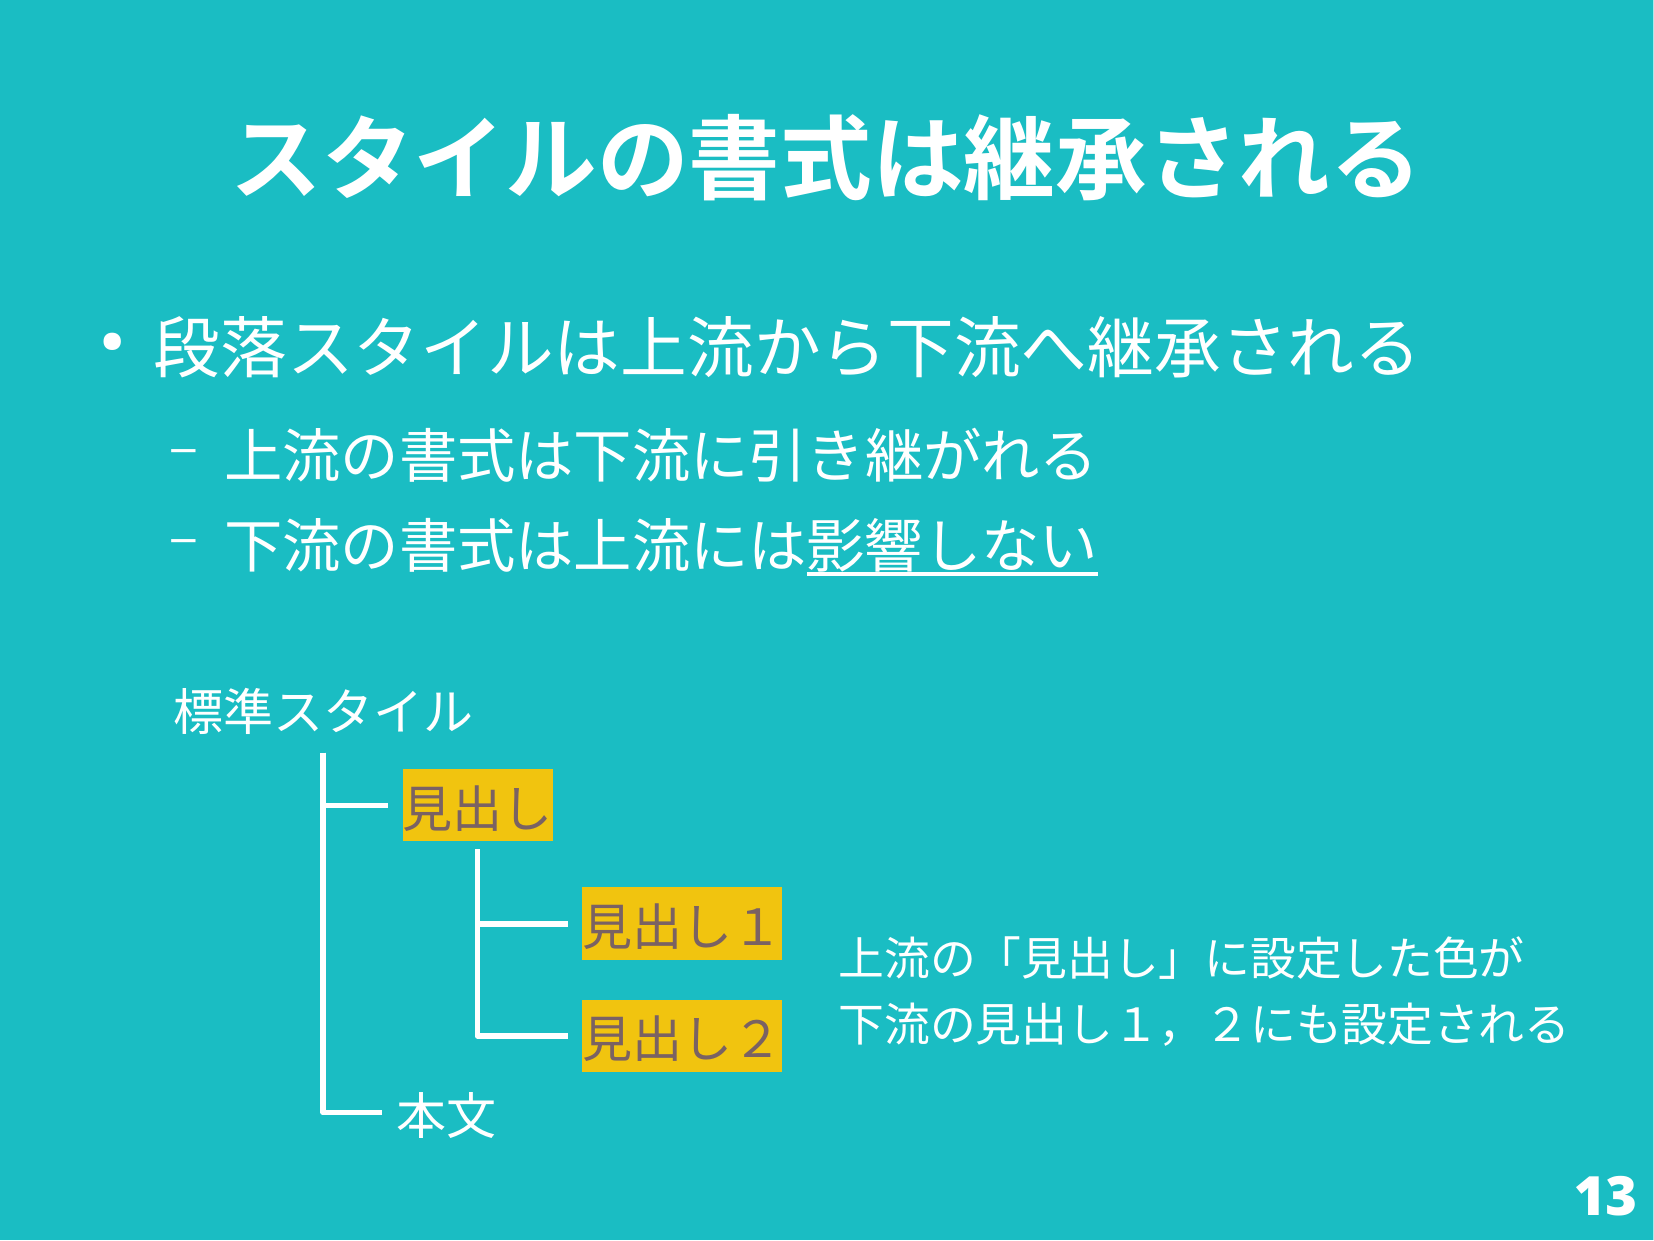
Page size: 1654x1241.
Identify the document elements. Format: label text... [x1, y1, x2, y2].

text_box 見出し２ [567, 992, 798, 1077]
text_box 標準スタイル [158, 665, 489, 750]
text_box 見出し１ [567, 879, 798, 965]
text_box 上流の「見出し」に設定した色が 下流の見出し１，２にも設定される [823, 915, 1586, 1059]
title スタイルの書式は継承される [82, 49, 1571, 257]
text_box 見出し [387, 761, 568, 847]
list 段落スタイルは上流から下流へ継承される 上流の書式は下流に引き継がれる 下流の書式は上流には影響しない [82, 295, 1571, 638]
text_box 本文 [381, 1068, 512, 1154]
